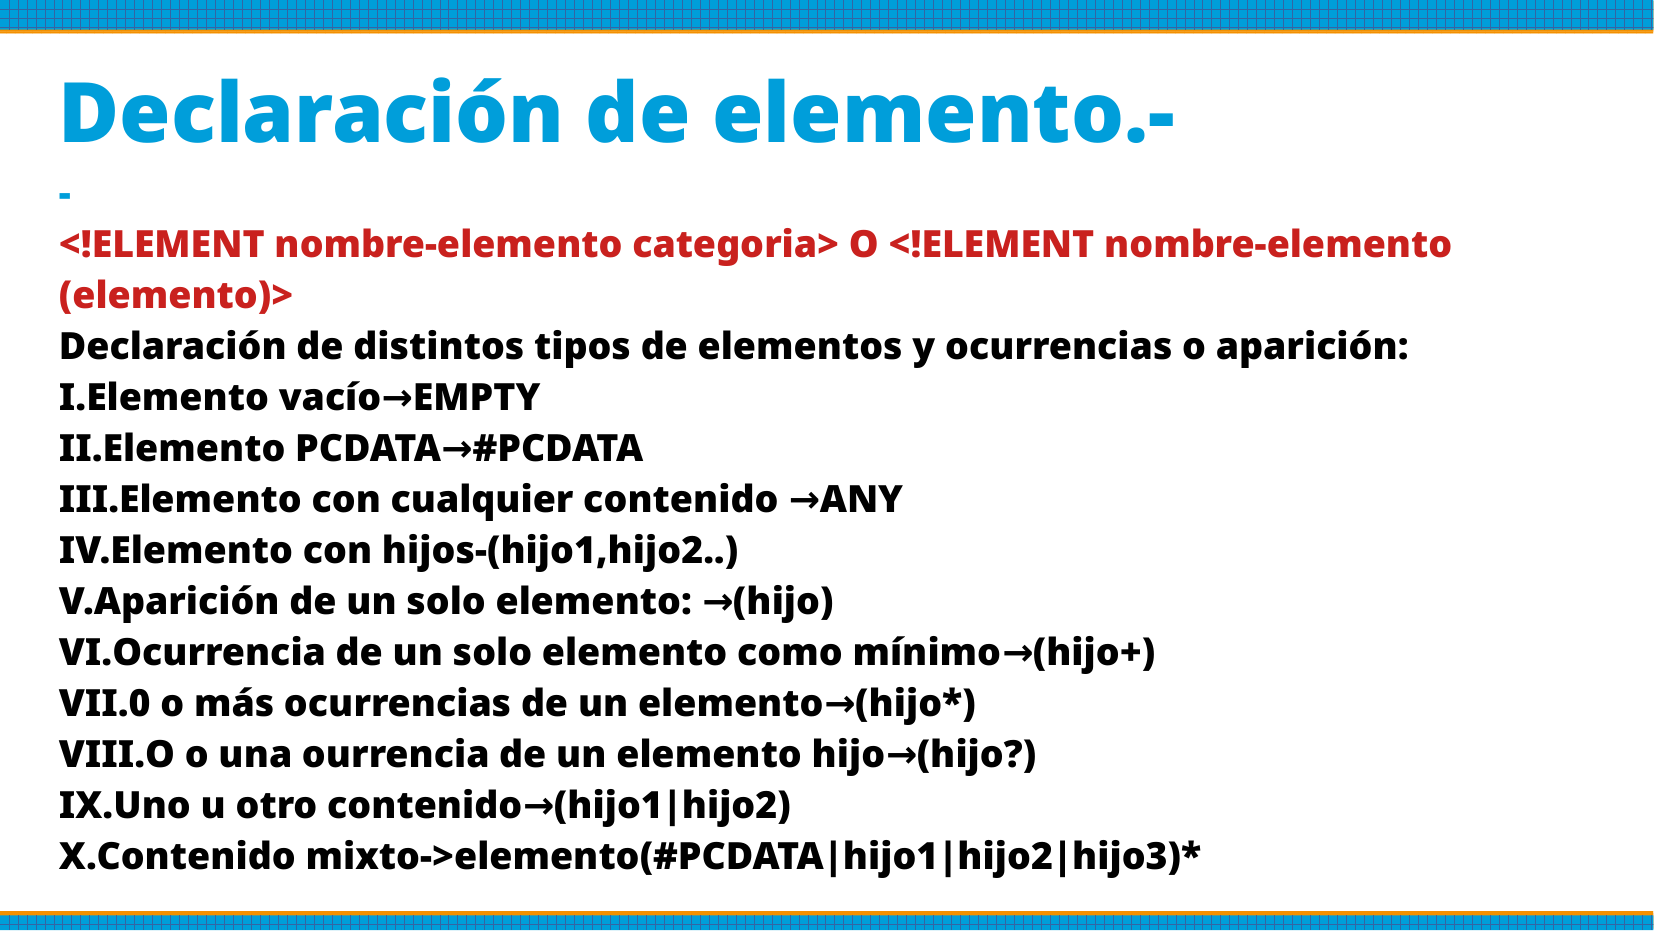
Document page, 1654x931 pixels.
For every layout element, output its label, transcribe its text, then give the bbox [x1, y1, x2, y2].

subtitle Declaración de elemento.- - <!ELEMENT nombre-elemento categoria> O <!ELEMENT nombre-elemento (elemento)> Declaración de distintos tipos de elementos y ocurrencias o aparición: Elemento vacío→EMPTY Elemento PCDATA→#PCDATA Elemento con cualquier contenido →ANY Elemento con hijos-(hijo1,hijo2..) Aparición de un solo elemento: →(hijo) Ocurrencia de un solo elemento como mínimo→(hijo+) 0 o más ocurrencias de un elemento→(hijo*) O o una ourrencia de un elemento hijo→(hijo?) Uno u otro contenido→(hijo1|hijo2) Contenido mixto->elemento(#PCDATA|hijo1|hijo2|hijo3)* [59, 48, 1565, 886]
